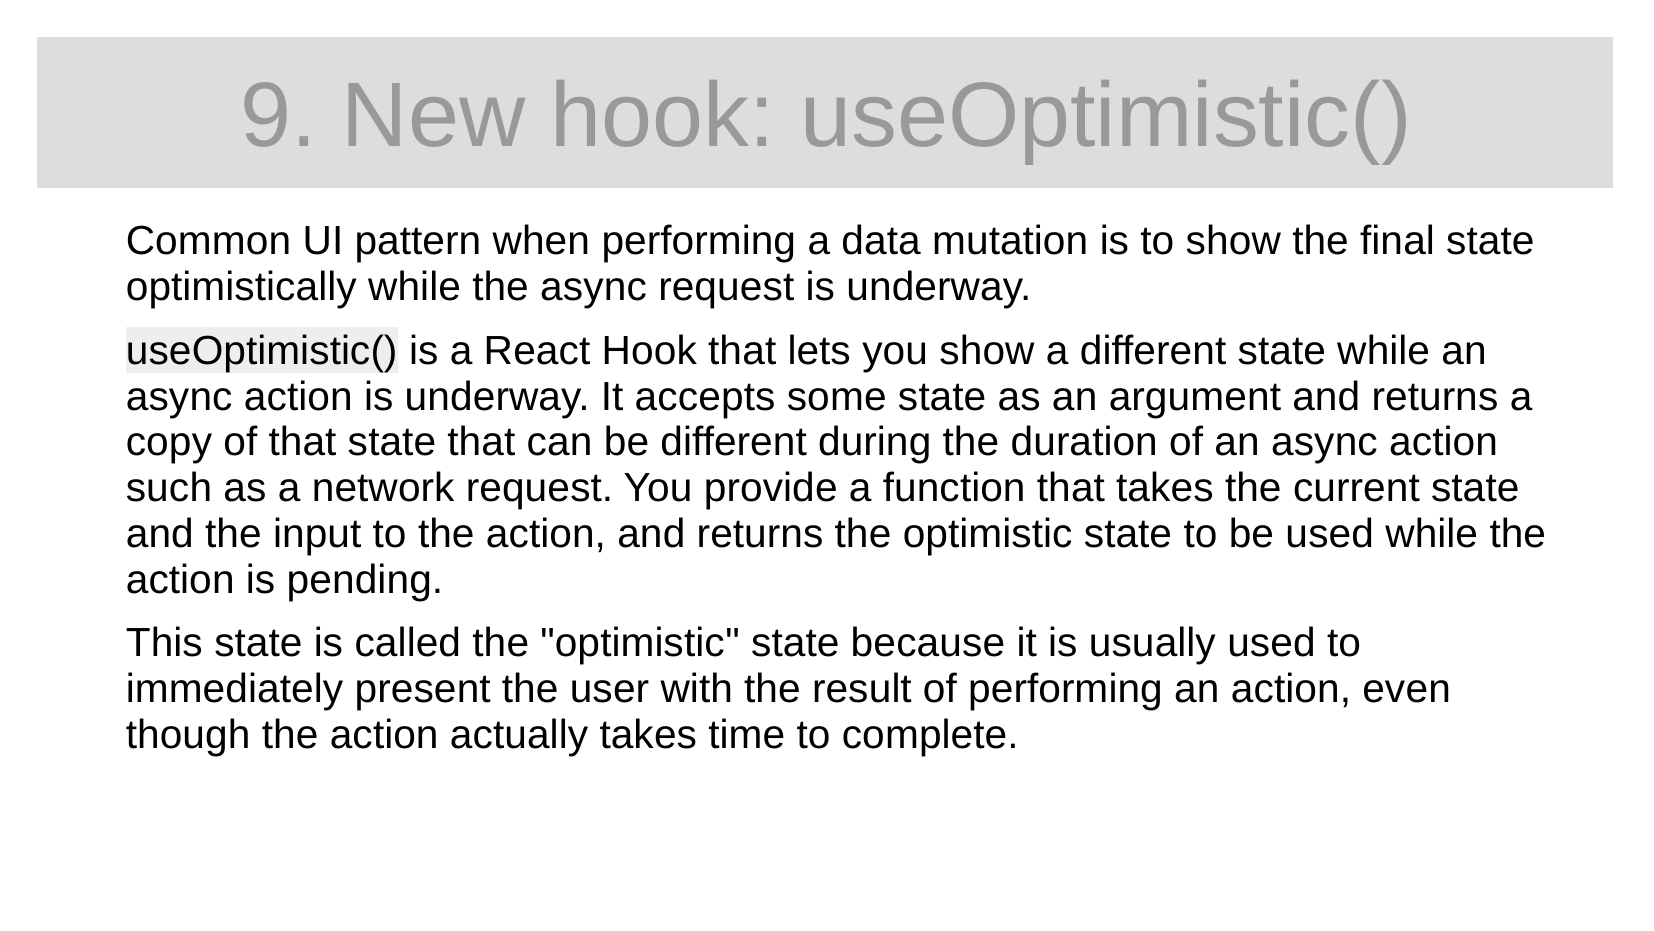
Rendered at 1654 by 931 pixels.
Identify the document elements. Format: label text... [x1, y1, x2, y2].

list Common UI pattern when performing a data mutation is to show the final state optimistically while the async request is underway. useOptimistic() is a React Hook that lets you show a different state while an async action is underway. It accepts some state as an argument and returns a copy of that state that can be different during the duration of an async action such as a network request. You provide a function that takes the current state and the input to the action, and returns the optimistic state to be used while the action is pending. This state is called the "optimistic" state because it is usually used to immediately present the user with the result of performing an action, even though the action actually takes time to complete. [82, 217, 1571, 758]
text_box [37, 37, 82, 188]
title 9. New hook: useOptimistic() [82, 37, 1571, 193]
text_box [1571, 37, 1613, 188]
